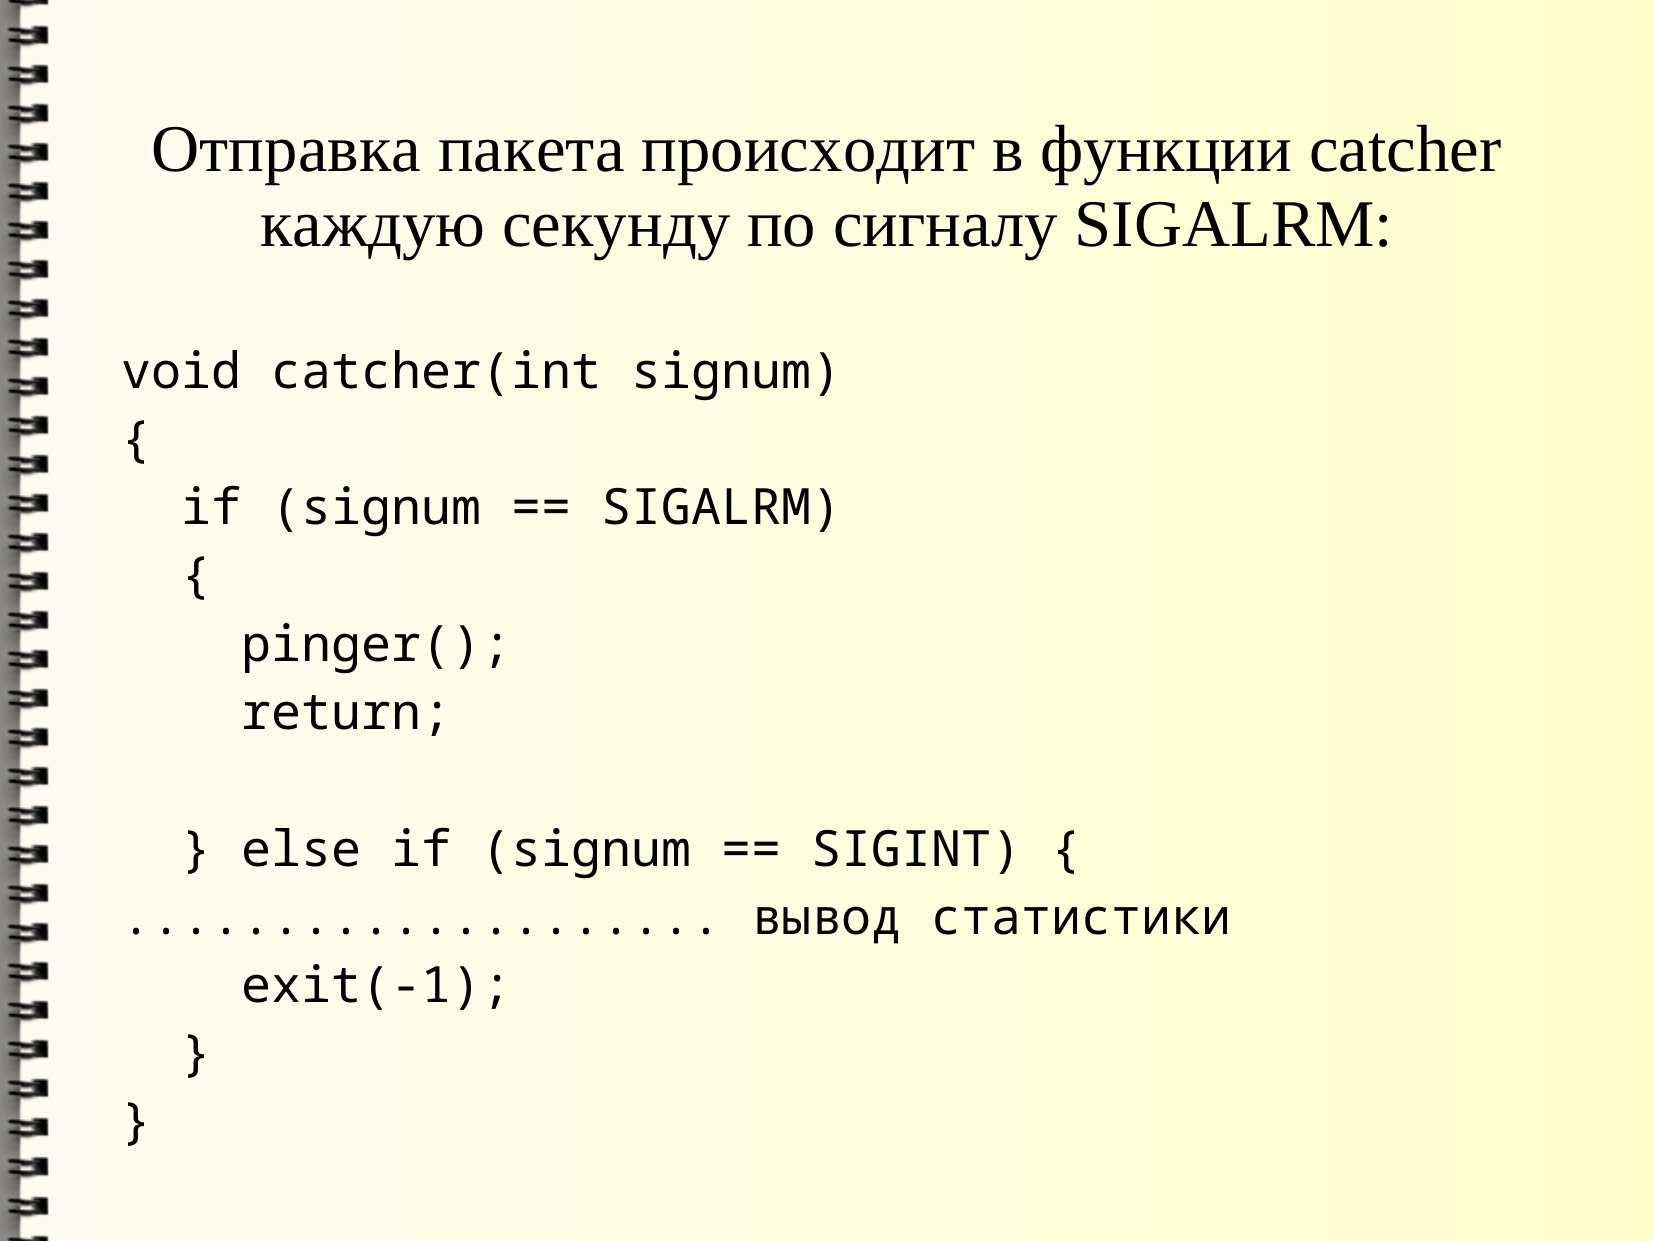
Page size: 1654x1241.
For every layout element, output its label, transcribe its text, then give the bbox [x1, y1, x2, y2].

picture [0, 0, 1654, 1241]
subtitle Отправка пакета происходит в функции catcher каждую секунду по сигналу SIGALRM: void catcher(int signum) { if (signum == SIGALRM) { pinger(); return; } else if (signum == SIGINT) { .................... вывод статистики exit(-1); } } [121, 110, 1534, 1156]
